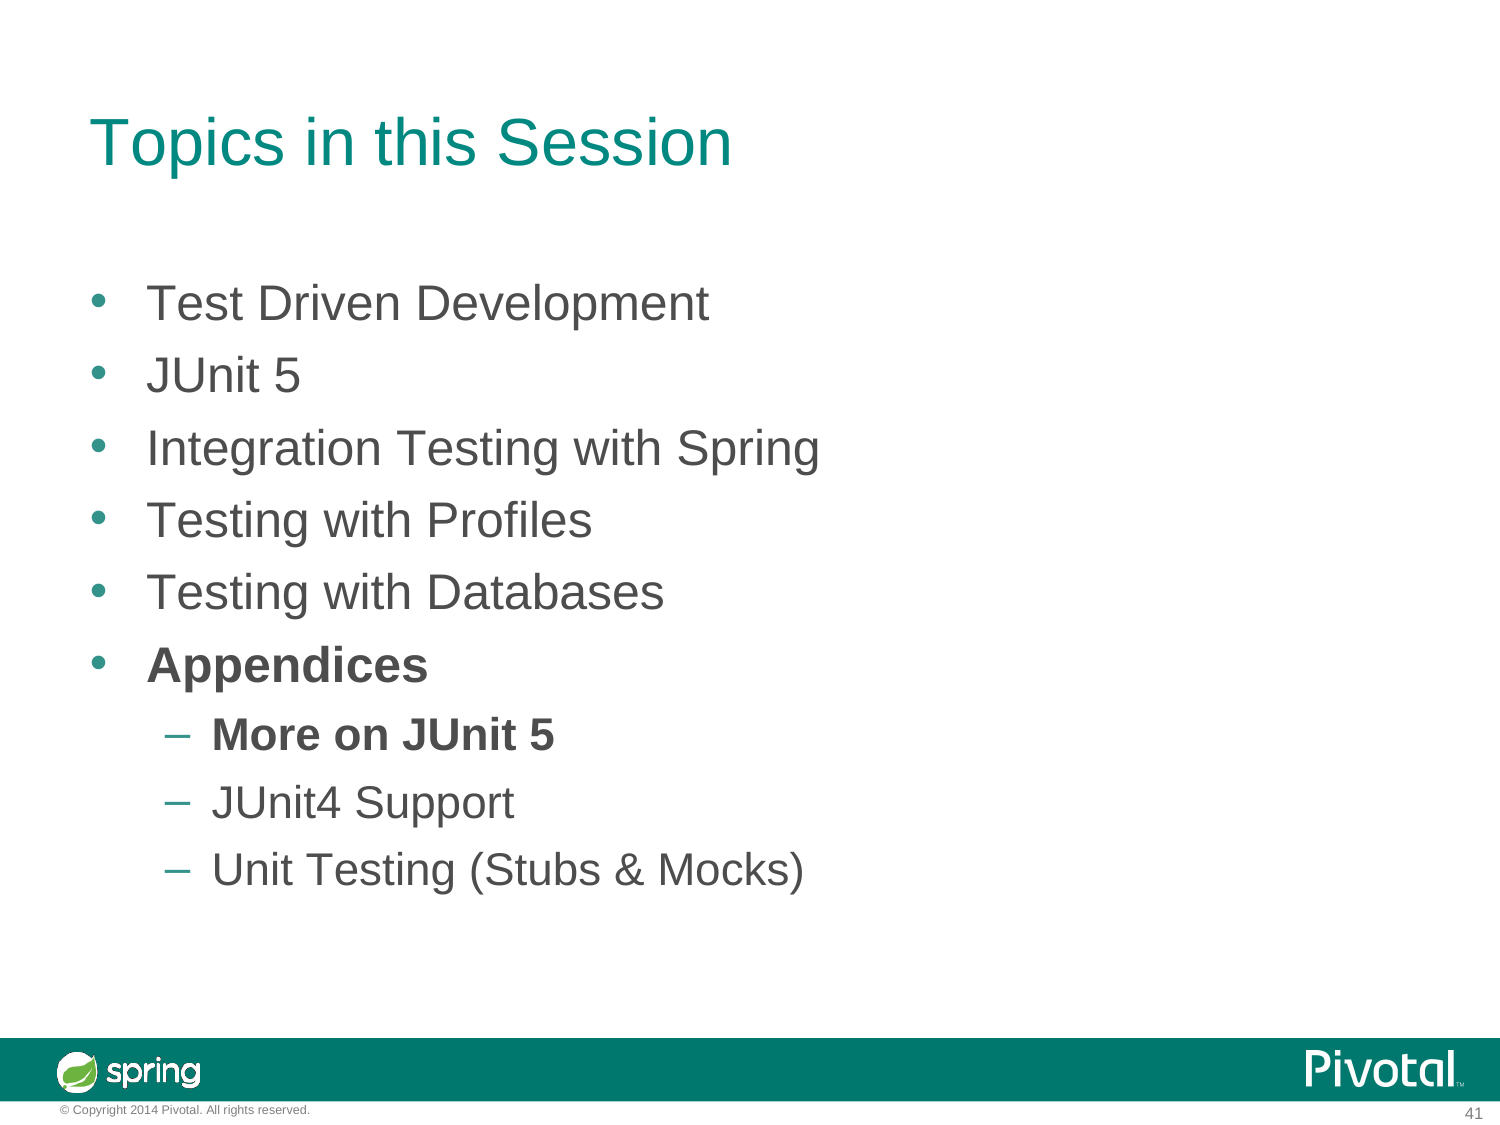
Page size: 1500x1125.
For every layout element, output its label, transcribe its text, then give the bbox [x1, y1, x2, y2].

picture [32, 1041, 210, 1103]
title Topics in this Session [75, 45, 1426, 233]
list Test Driven Development JUnit 5 Integration Testing with Spring Testing with Profiles Testing with Databases Appendices More on JUnit 5 JUnit4 Support Unit Testing (Stubs & Mocks) [75, 262, 1426, 1005]
picture [1306, 1050, 1464, 1087]
